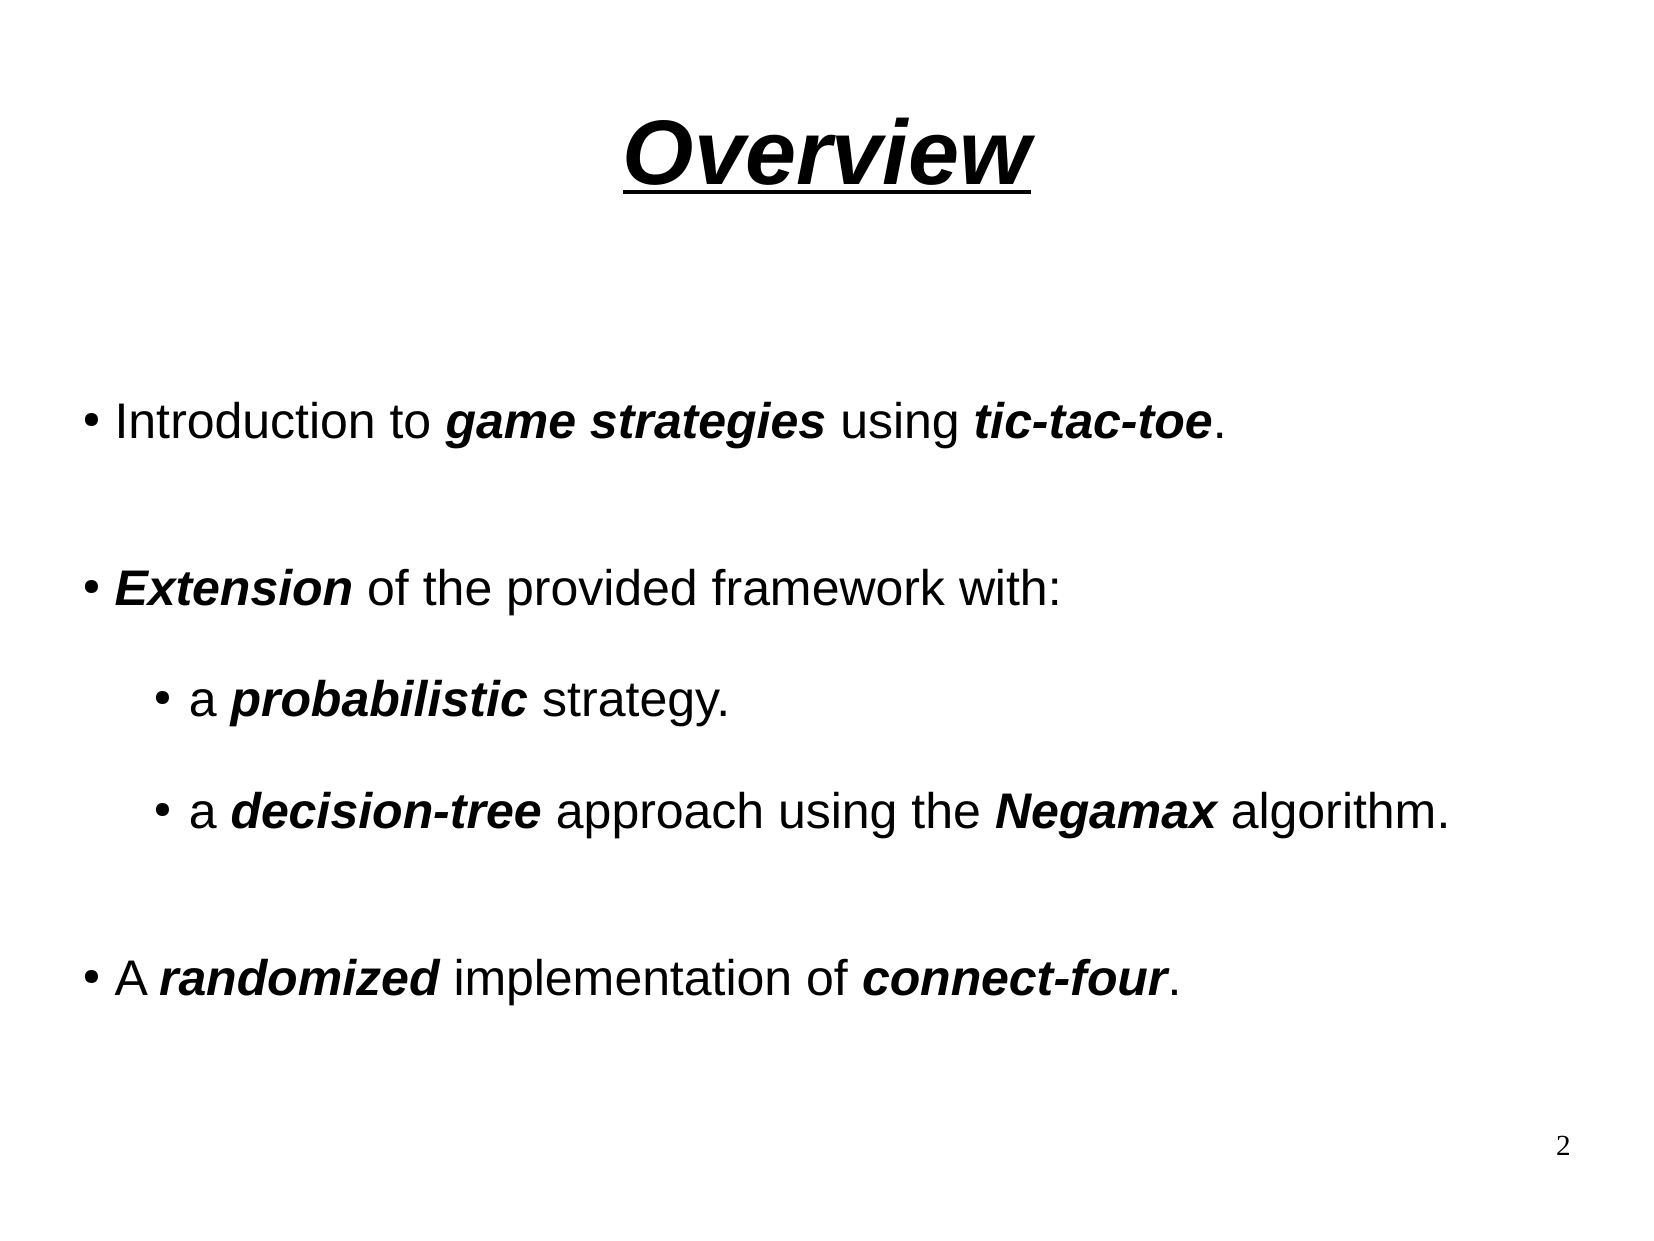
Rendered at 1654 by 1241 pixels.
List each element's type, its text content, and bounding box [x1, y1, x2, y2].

subtitle Introduction to game strategies using tic-tac-toe. Extension of the provided framework with: a probabilistic strategy. a decision-tree approach using the Negamax algorithm. A randomized implementation of connect-four. [82, 290, 1571, 1109]
title Overview [82, 49, 1571, 257]
